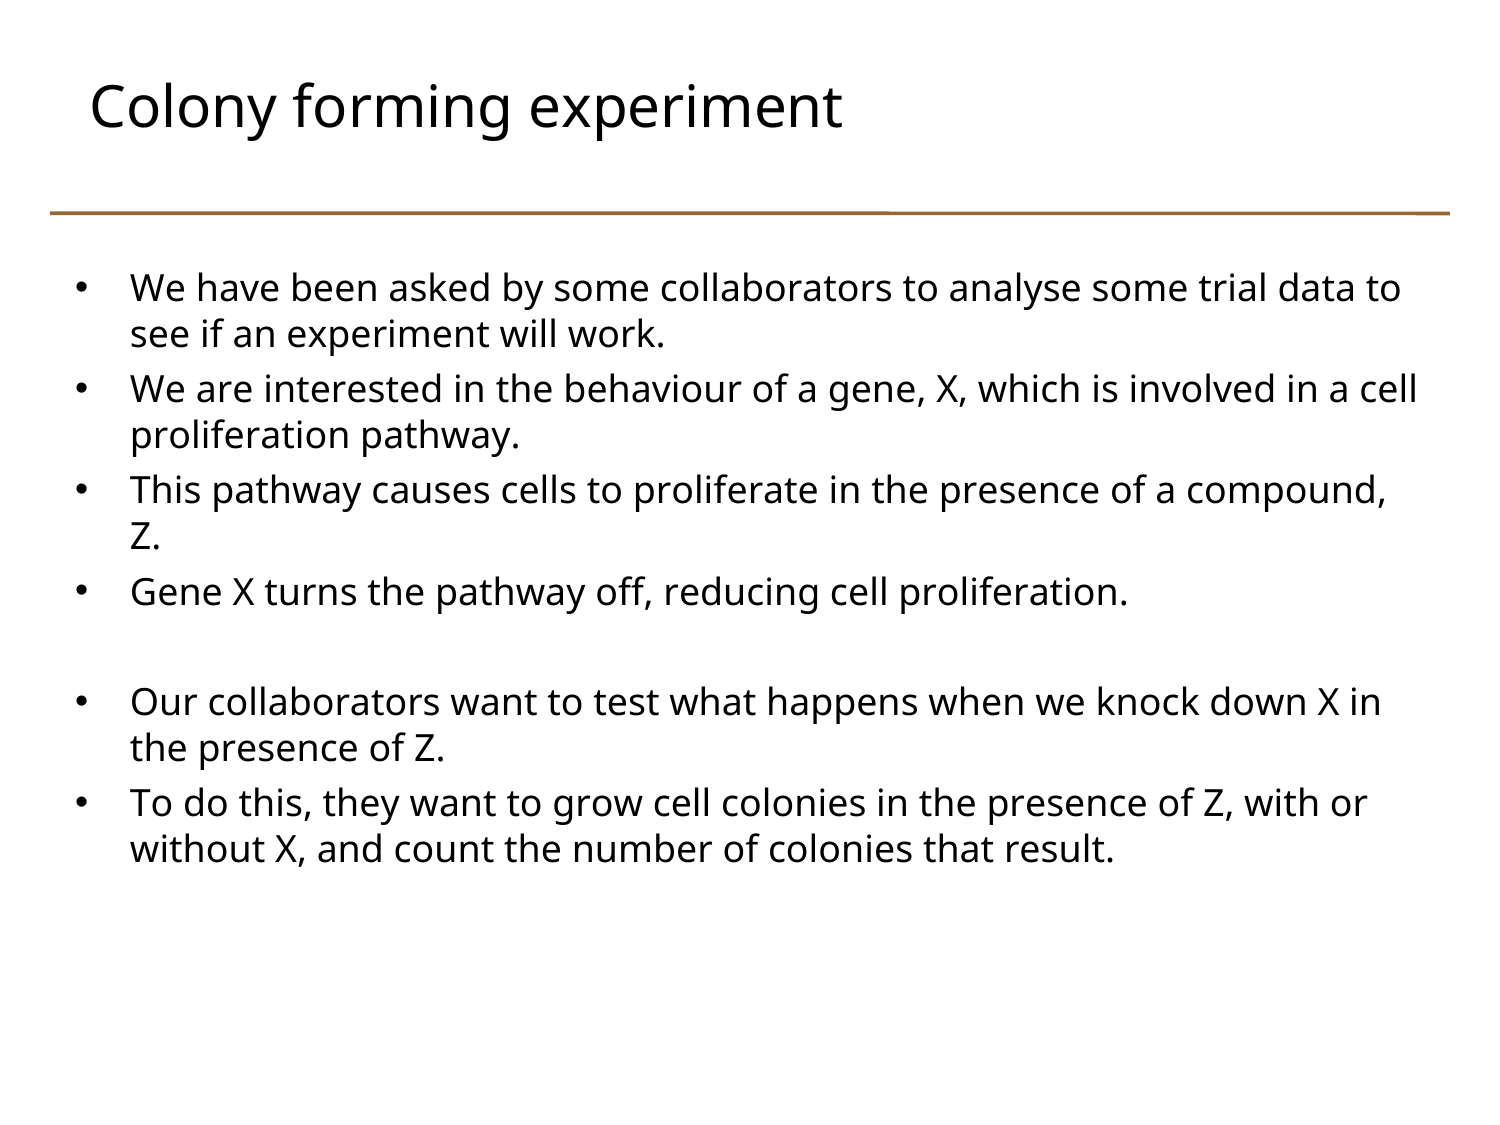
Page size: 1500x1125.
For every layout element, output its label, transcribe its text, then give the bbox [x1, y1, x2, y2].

text_box Colony forming experiment [75, 44, 1425, 233]
text_box We have been asked by some collaborators to analyse some trial data to see if an experiment will work. We are interested in the behaviour of a gene, X, which is involved in a cell proliferation pathway. This pathway causes cells to proliferate in the presence of a compound, Z. Gene X turns the pathway off, reducing cell proliferation. Our collaborators want to test what happens when we knock down X in the presence of Z. To do this, they want to grow cell colonies in the presence of Z, with or without X, and count the number of colonies that result. [75, 263, 1425, 1006]
